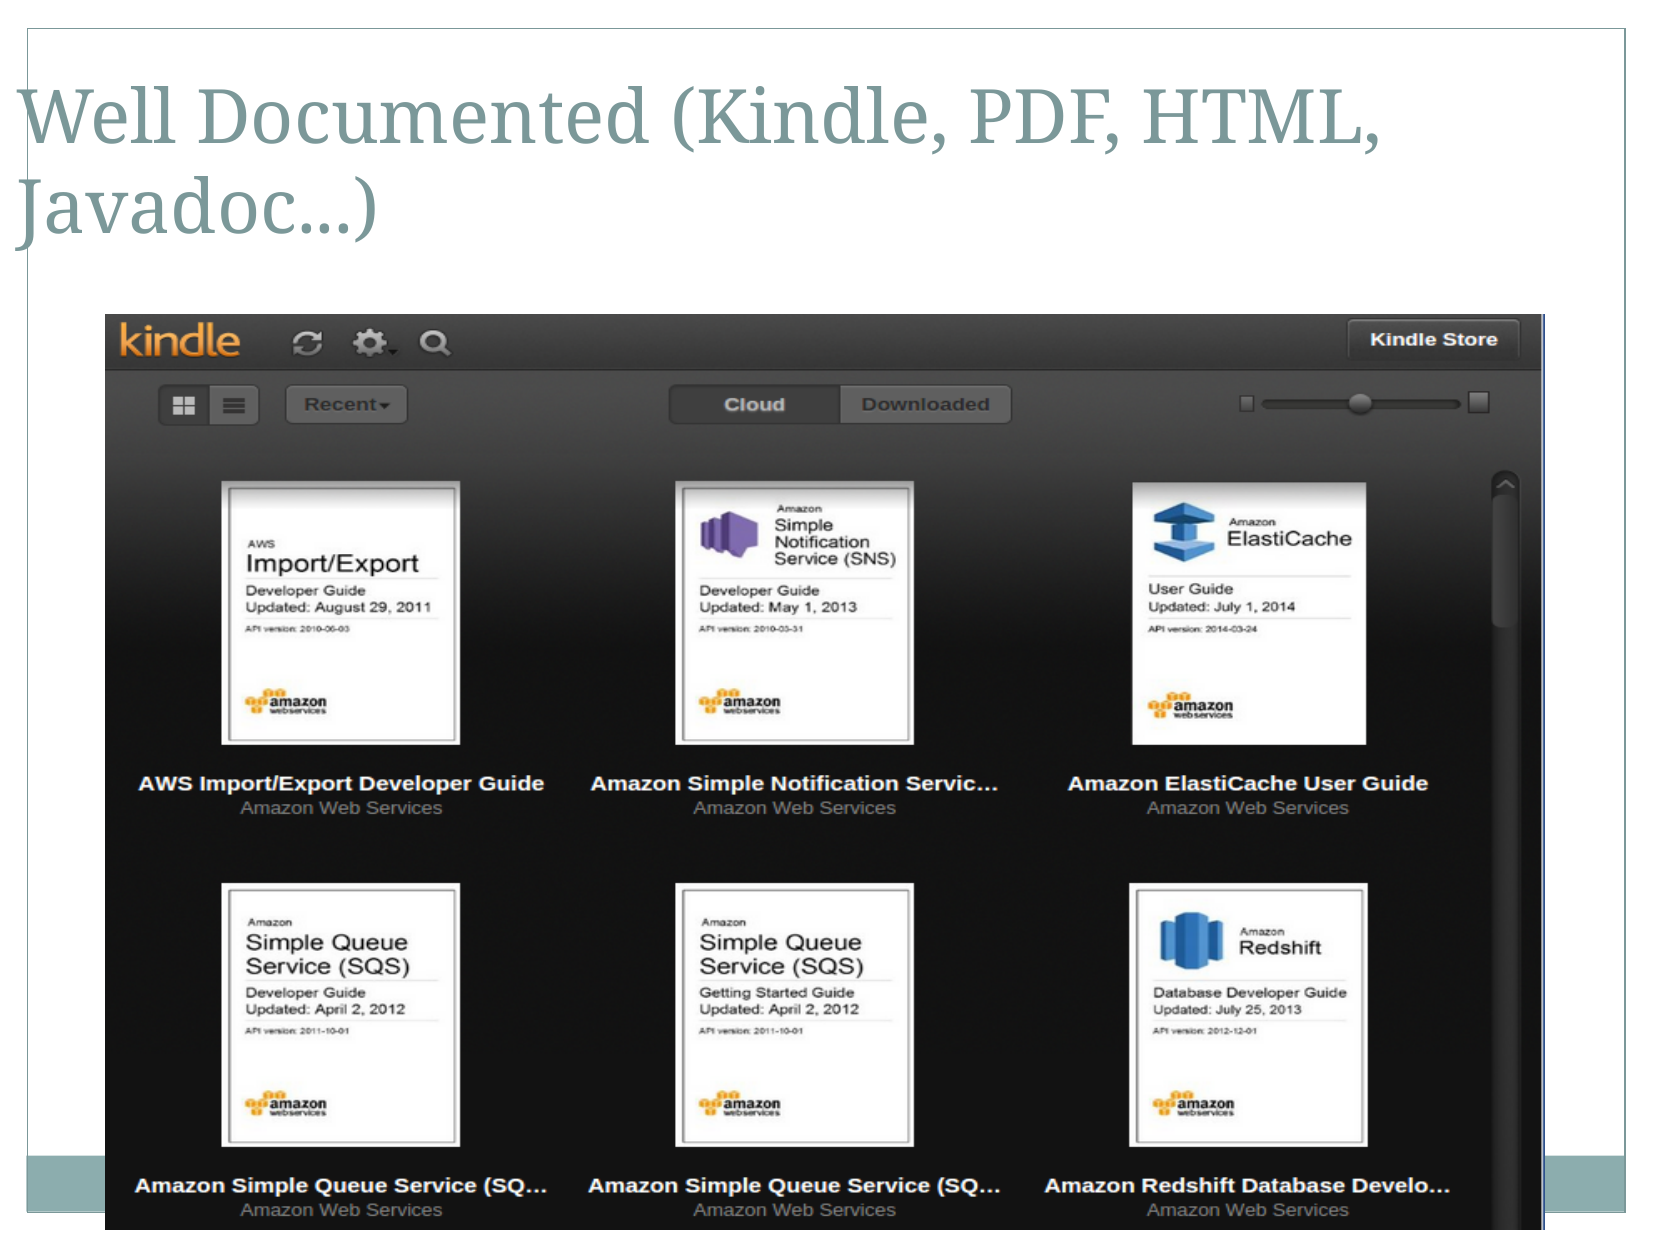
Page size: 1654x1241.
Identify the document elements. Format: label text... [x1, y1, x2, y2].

title Well Documented (Kindle, PDF, HTML, Javadoc...) [0, 32, 1489, 257]
picture [105, 314, 1545, 1230]
